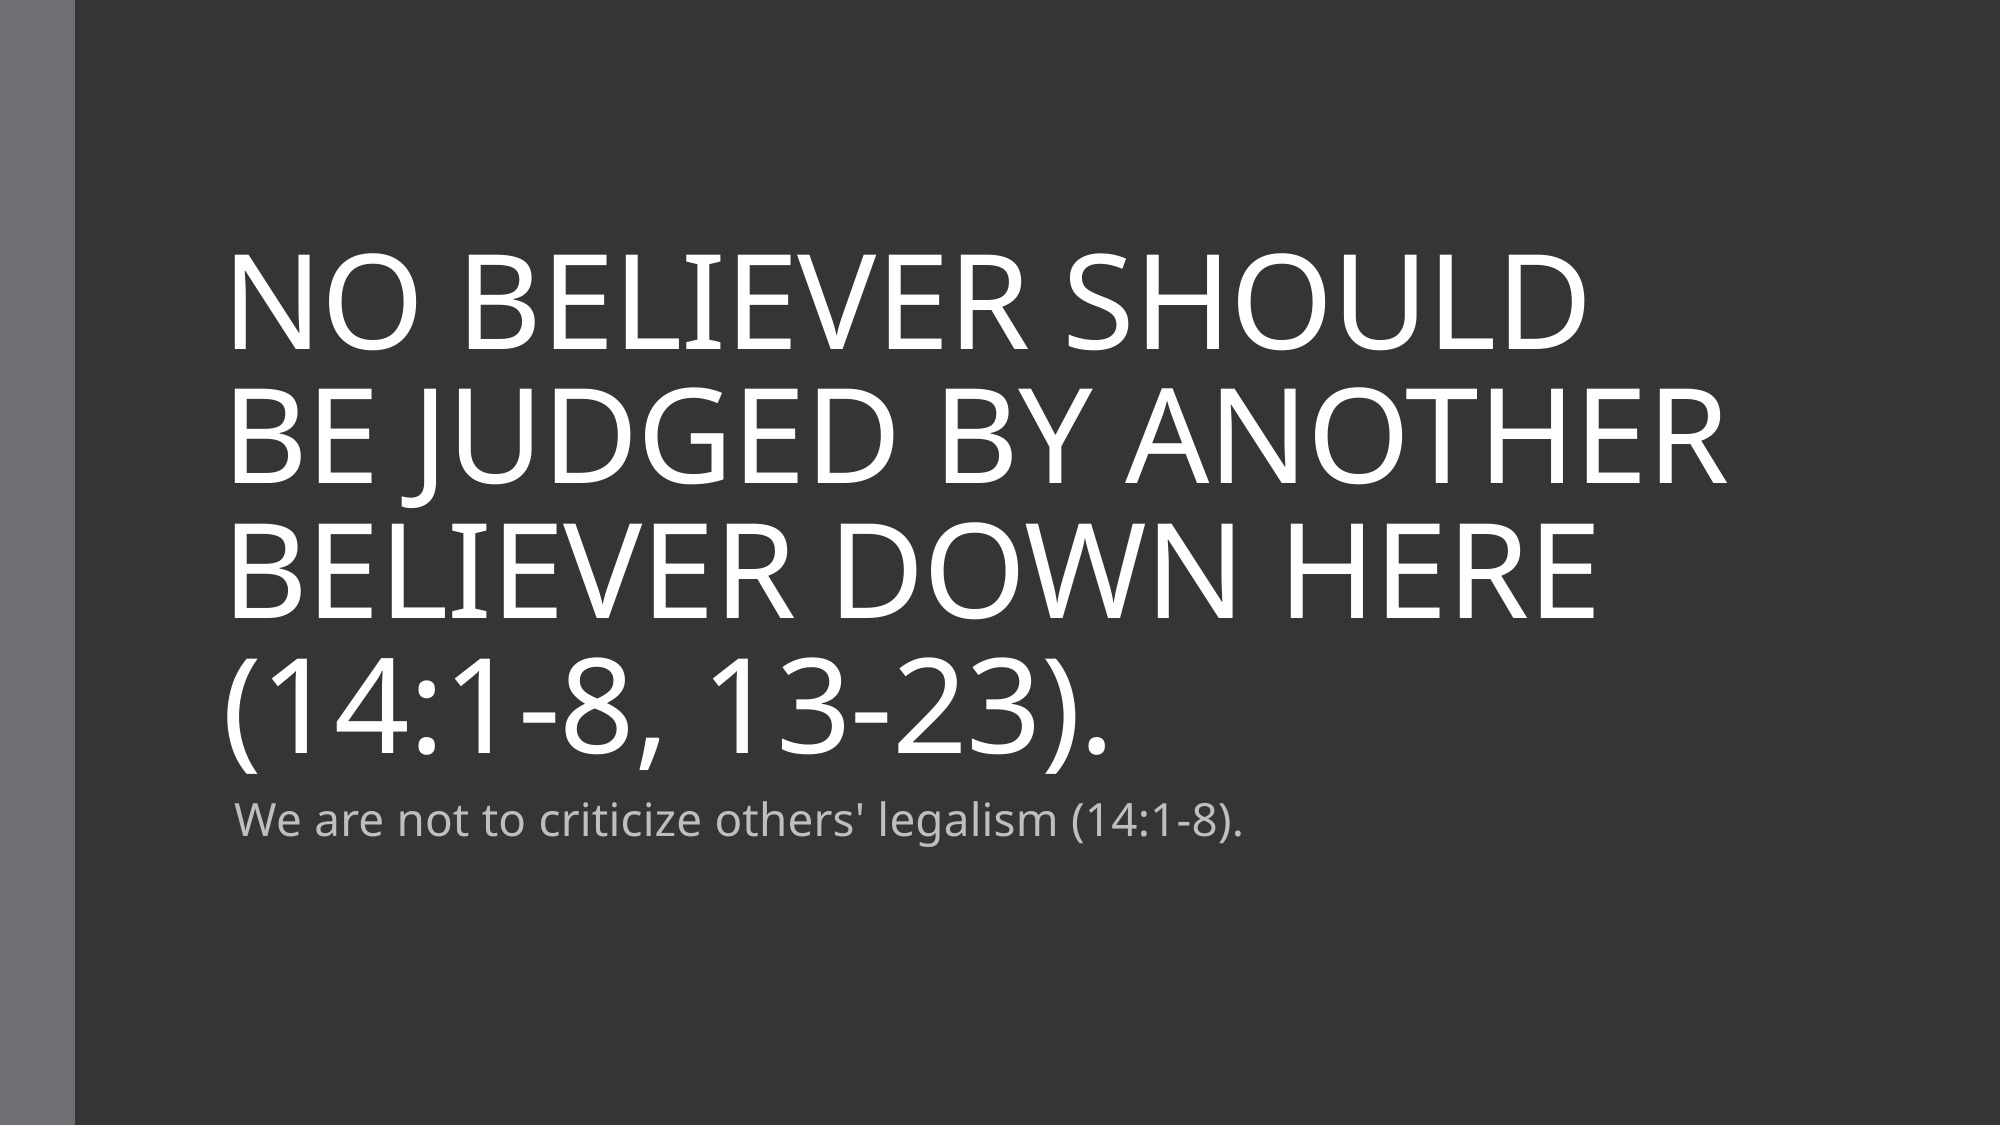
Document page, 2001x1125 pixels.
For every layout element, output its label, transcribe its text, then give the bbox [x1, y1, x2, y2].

subtitle We are not to criticize others' legalism (14:1-8). [206, 787, 1752, 1066]
title NO BELIEVER SHOULD BE JUDGED BY ANOTHER BELIEVER DOWN HERE (14:1-8, 13-23). [206, 124, 1752, 787]
